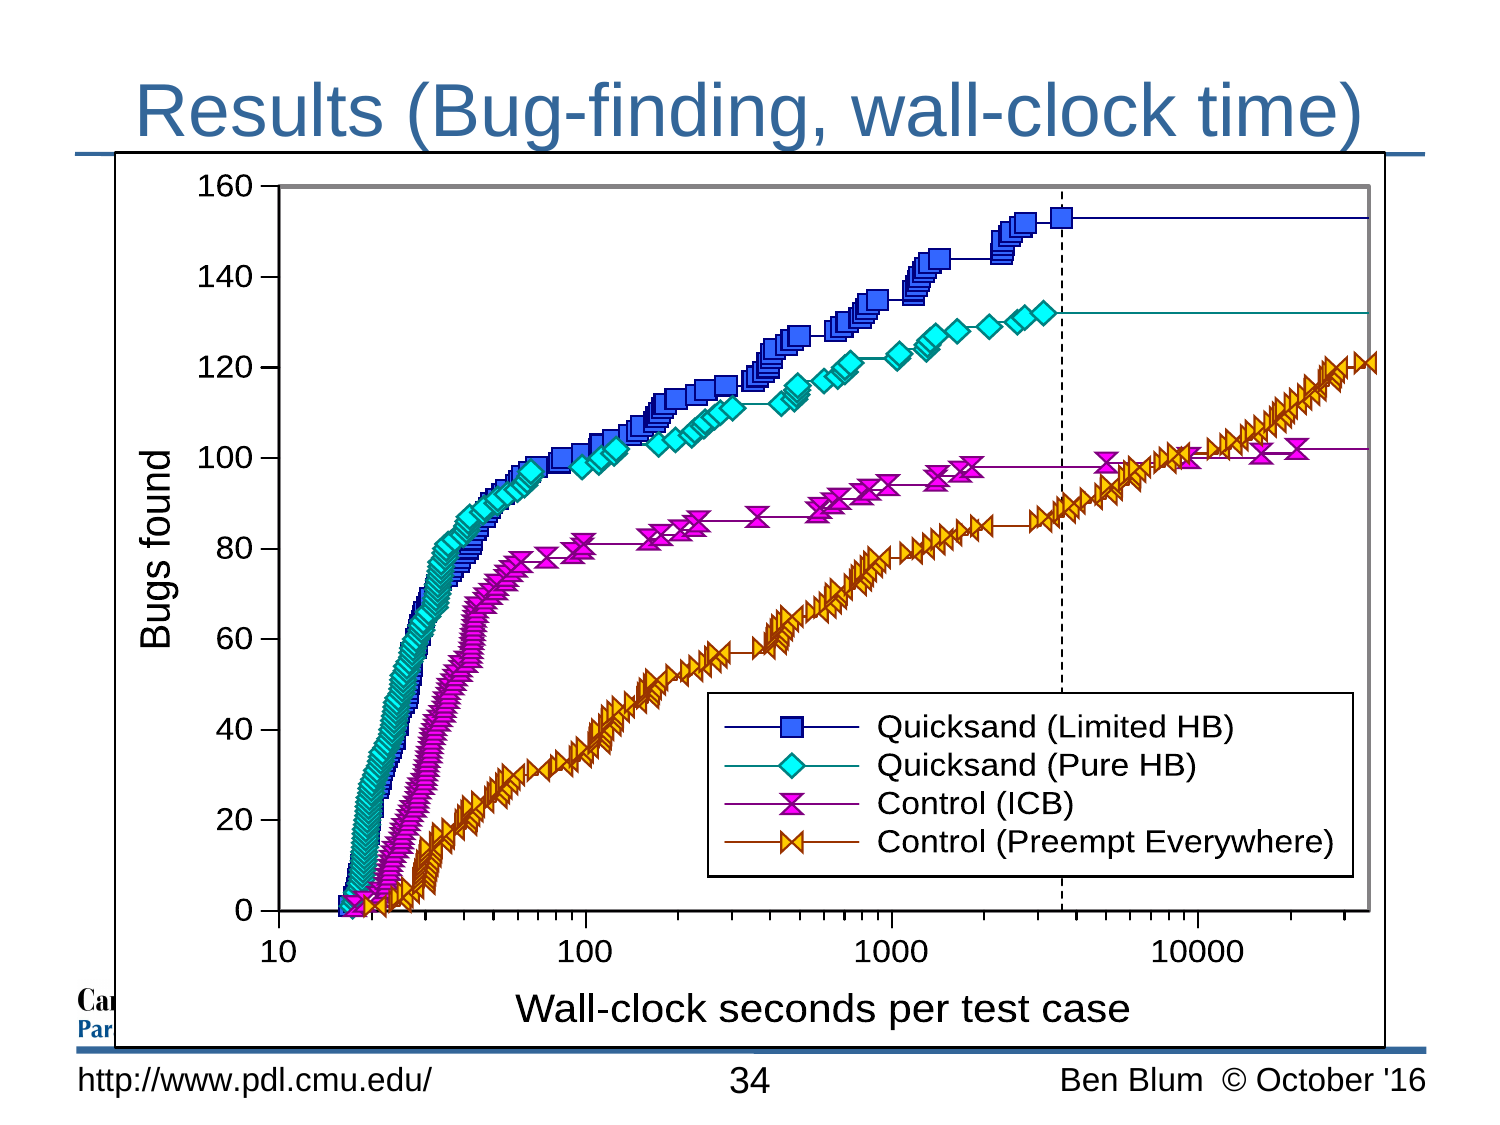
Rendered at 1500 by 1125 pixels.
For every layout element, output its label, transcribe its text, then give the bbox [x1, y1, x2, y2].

picture [77, 149, 1388, 1051]
title Results (Bug-finding, wall-clock time) [112, 49, 1388, 149]
